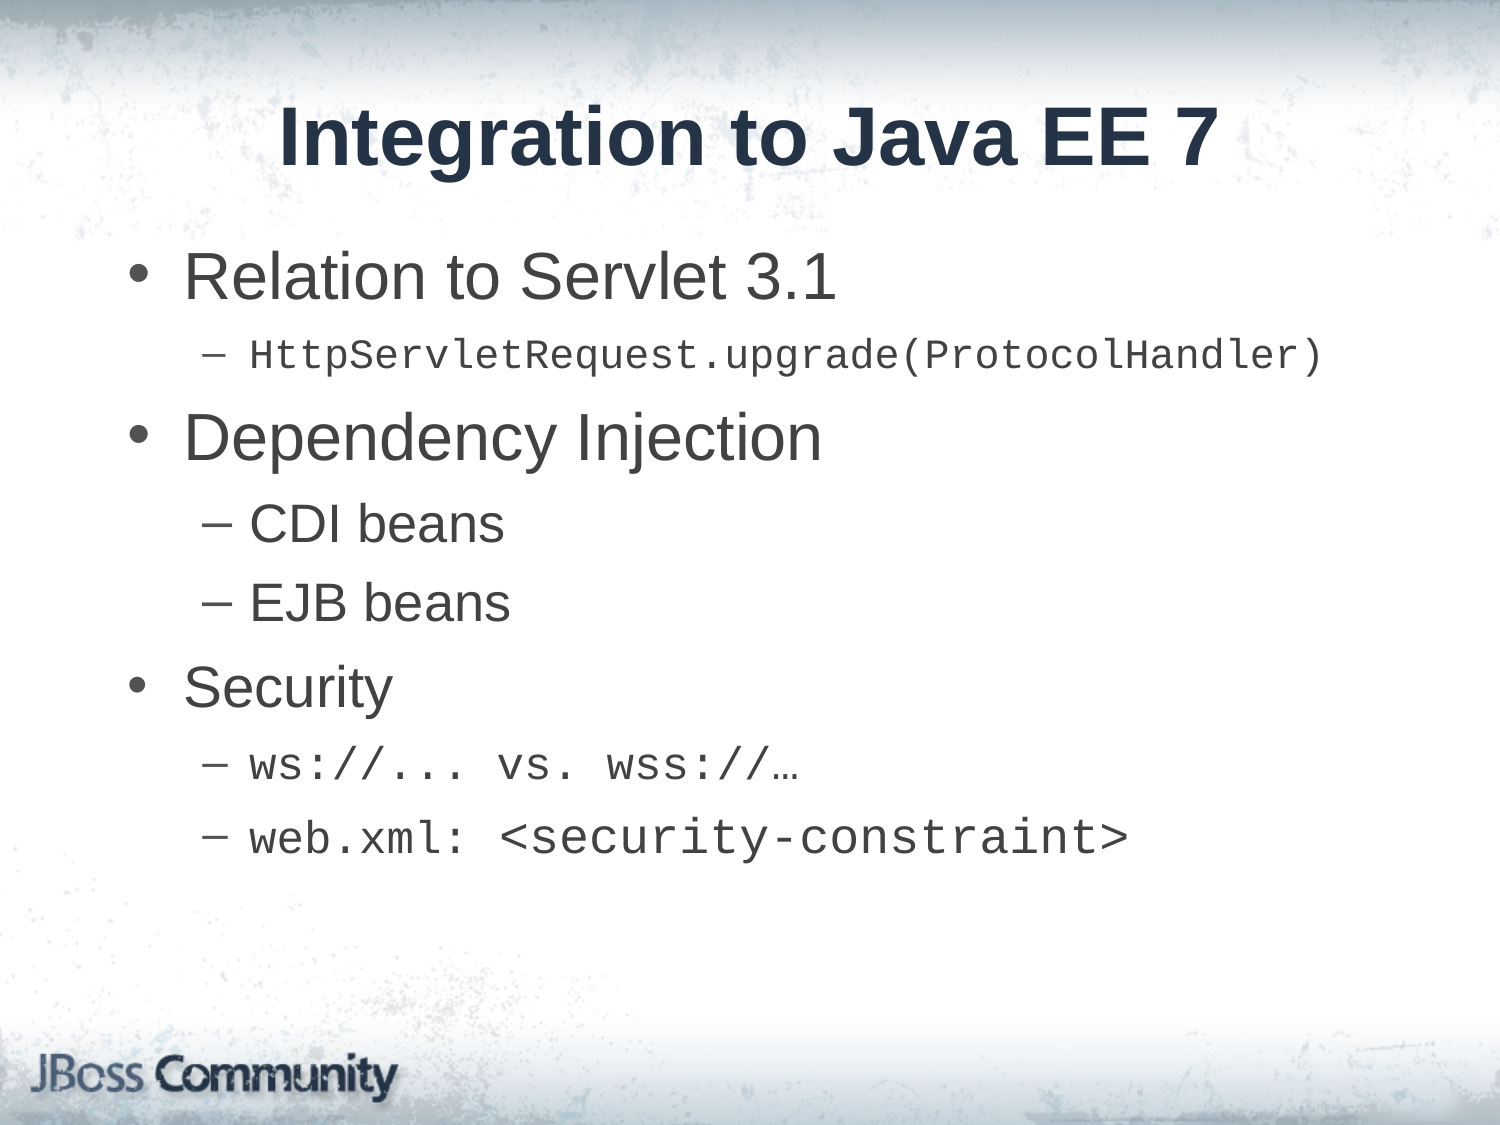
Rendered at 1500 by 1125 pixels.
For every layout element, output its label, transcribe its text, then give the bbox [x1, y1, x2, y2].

list Relation to Servlet 3.1 HttpServletRequest.upgrade(ProtocolHandler) Dependency Injection CDI beans EJB beans Security ws://... vs. wss://… web.xml: <security-constraint> [112, 224, 1388, 1023]
picture [0, 0, 1500, 1125]
title Integration to Java EE 7 [112, 38, 1388, 224]
